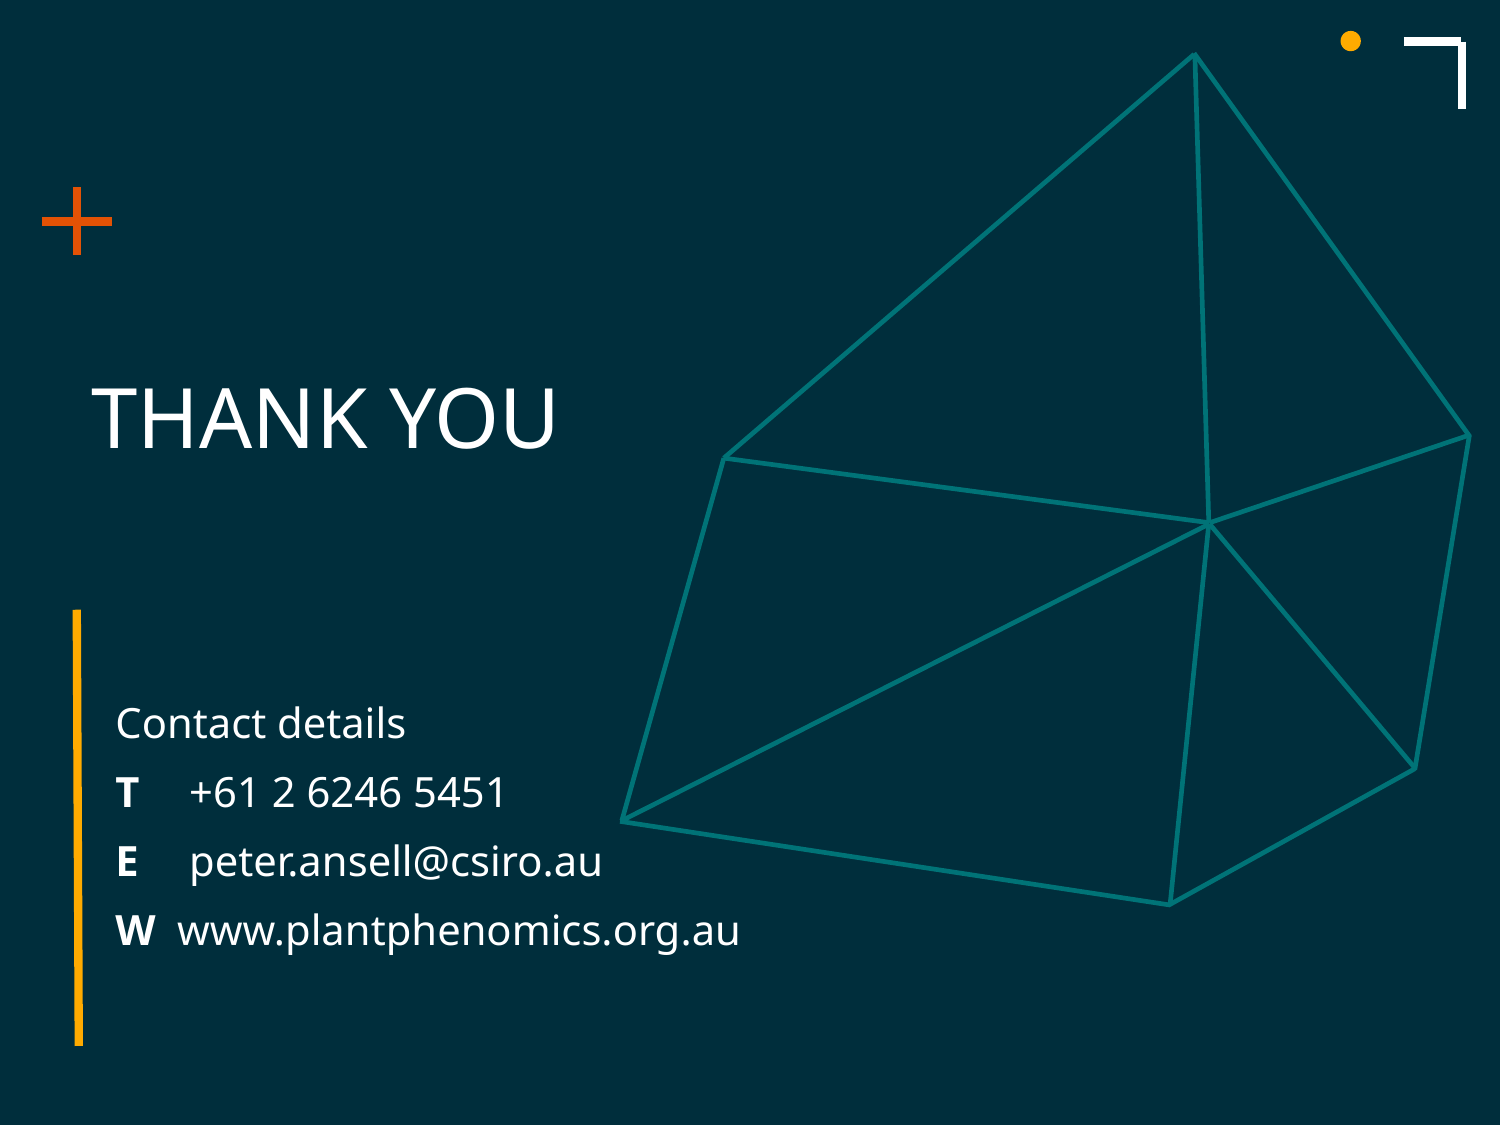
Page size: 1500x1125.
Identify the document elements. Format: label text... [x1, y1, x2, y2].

title Thank you [76, 224, 1271, 466]
subtitle Contact details T +61 2 6246 5451 E peter.ansell@csiro.au W www.plantphenomics.org.au [100, 628, 1424, 1023]
